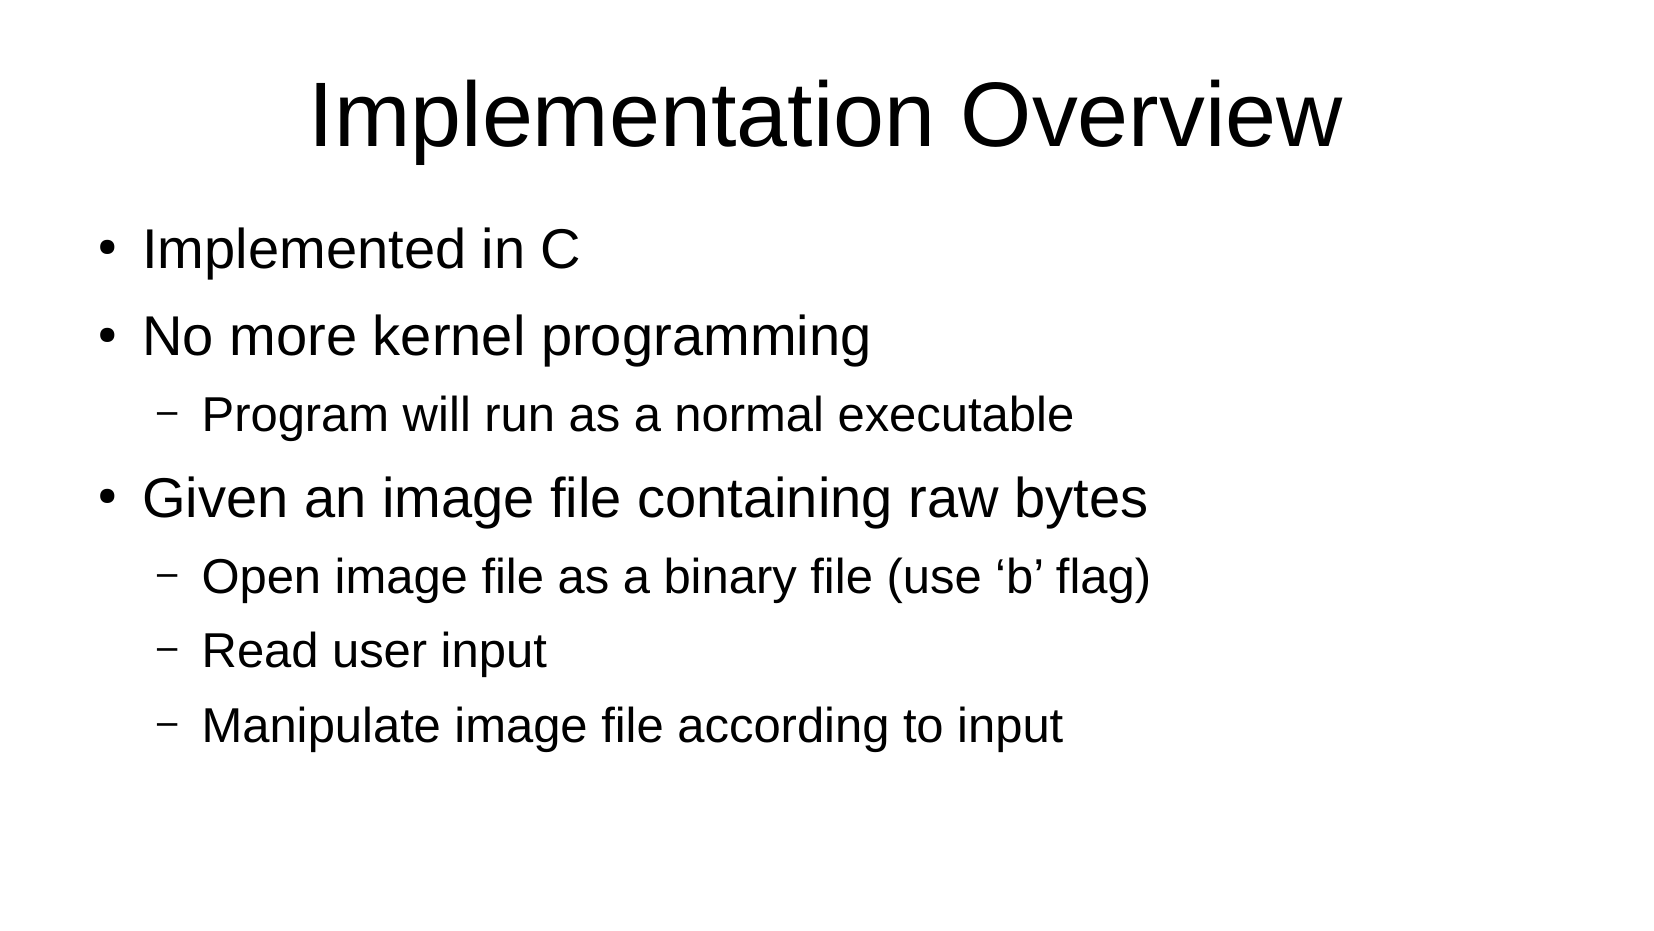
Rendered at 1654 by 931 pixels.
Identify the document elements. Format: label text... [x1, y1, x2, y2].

title Implementation Overview [82, 37, 1571, 193]
list Implemented in C No more kernel programming Program will run as a normal executable Given an image file containing raw bytes Open image file as a binary file (use ‘b’ flag) Read user input Manipulate image file according to input [82, 217, 1571, 758]
